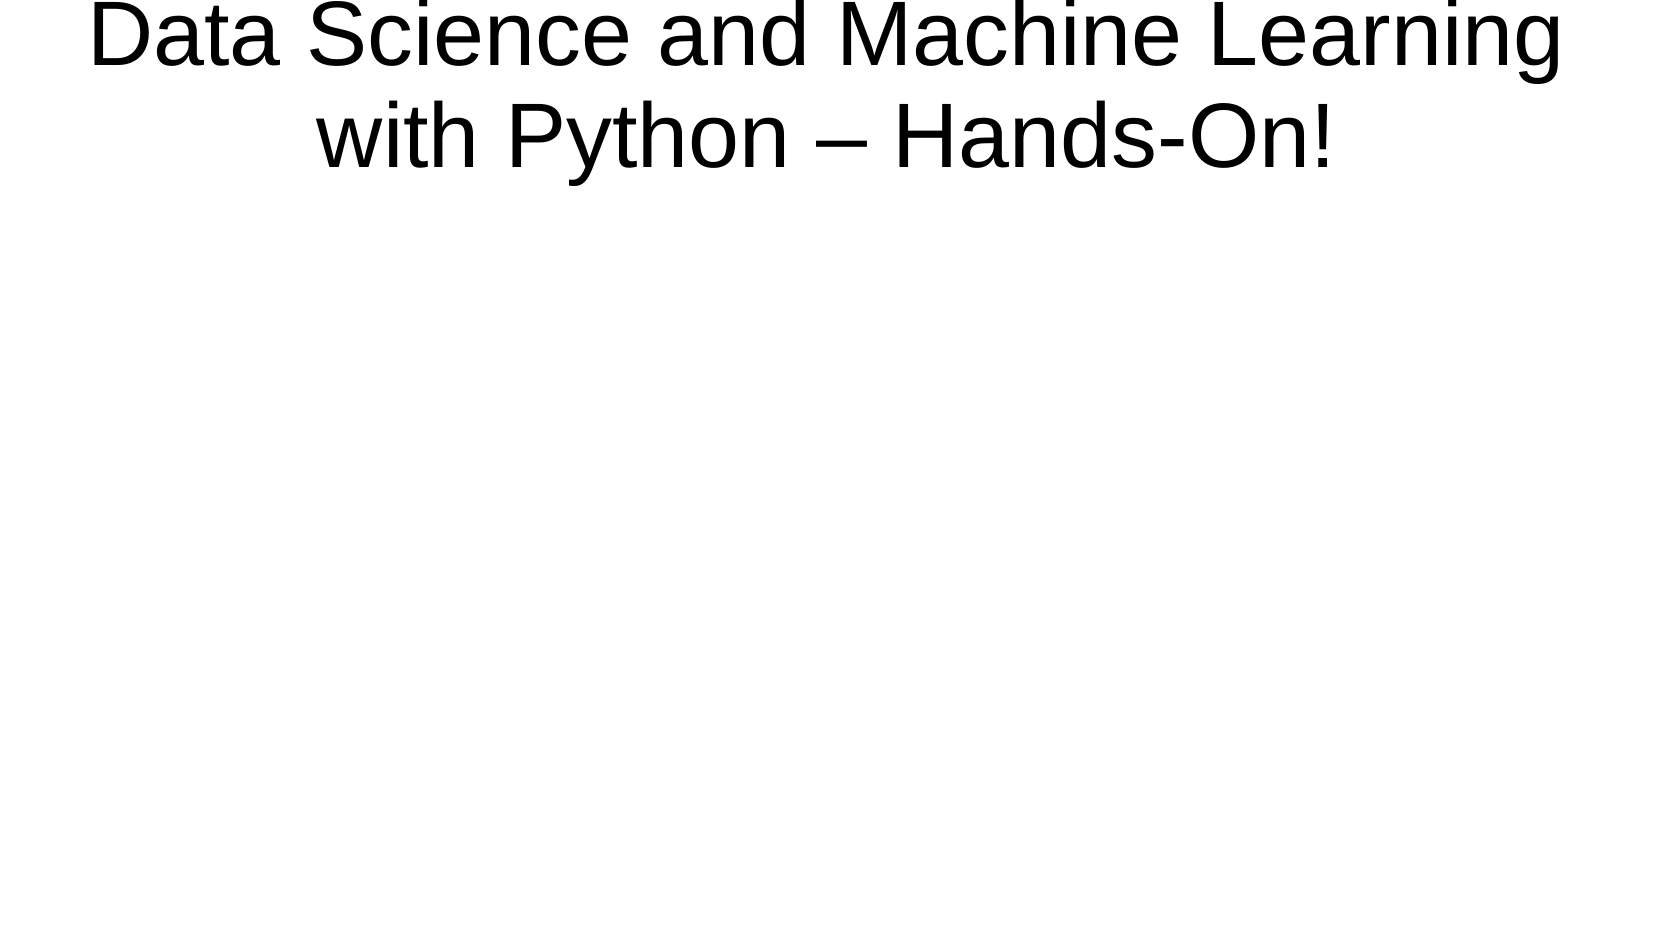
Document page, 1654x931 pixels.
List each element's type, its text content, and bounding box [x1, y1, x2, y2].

title Data Science and Machine Learning with Python – Hands-On! [82, 0, 1571, 466]
